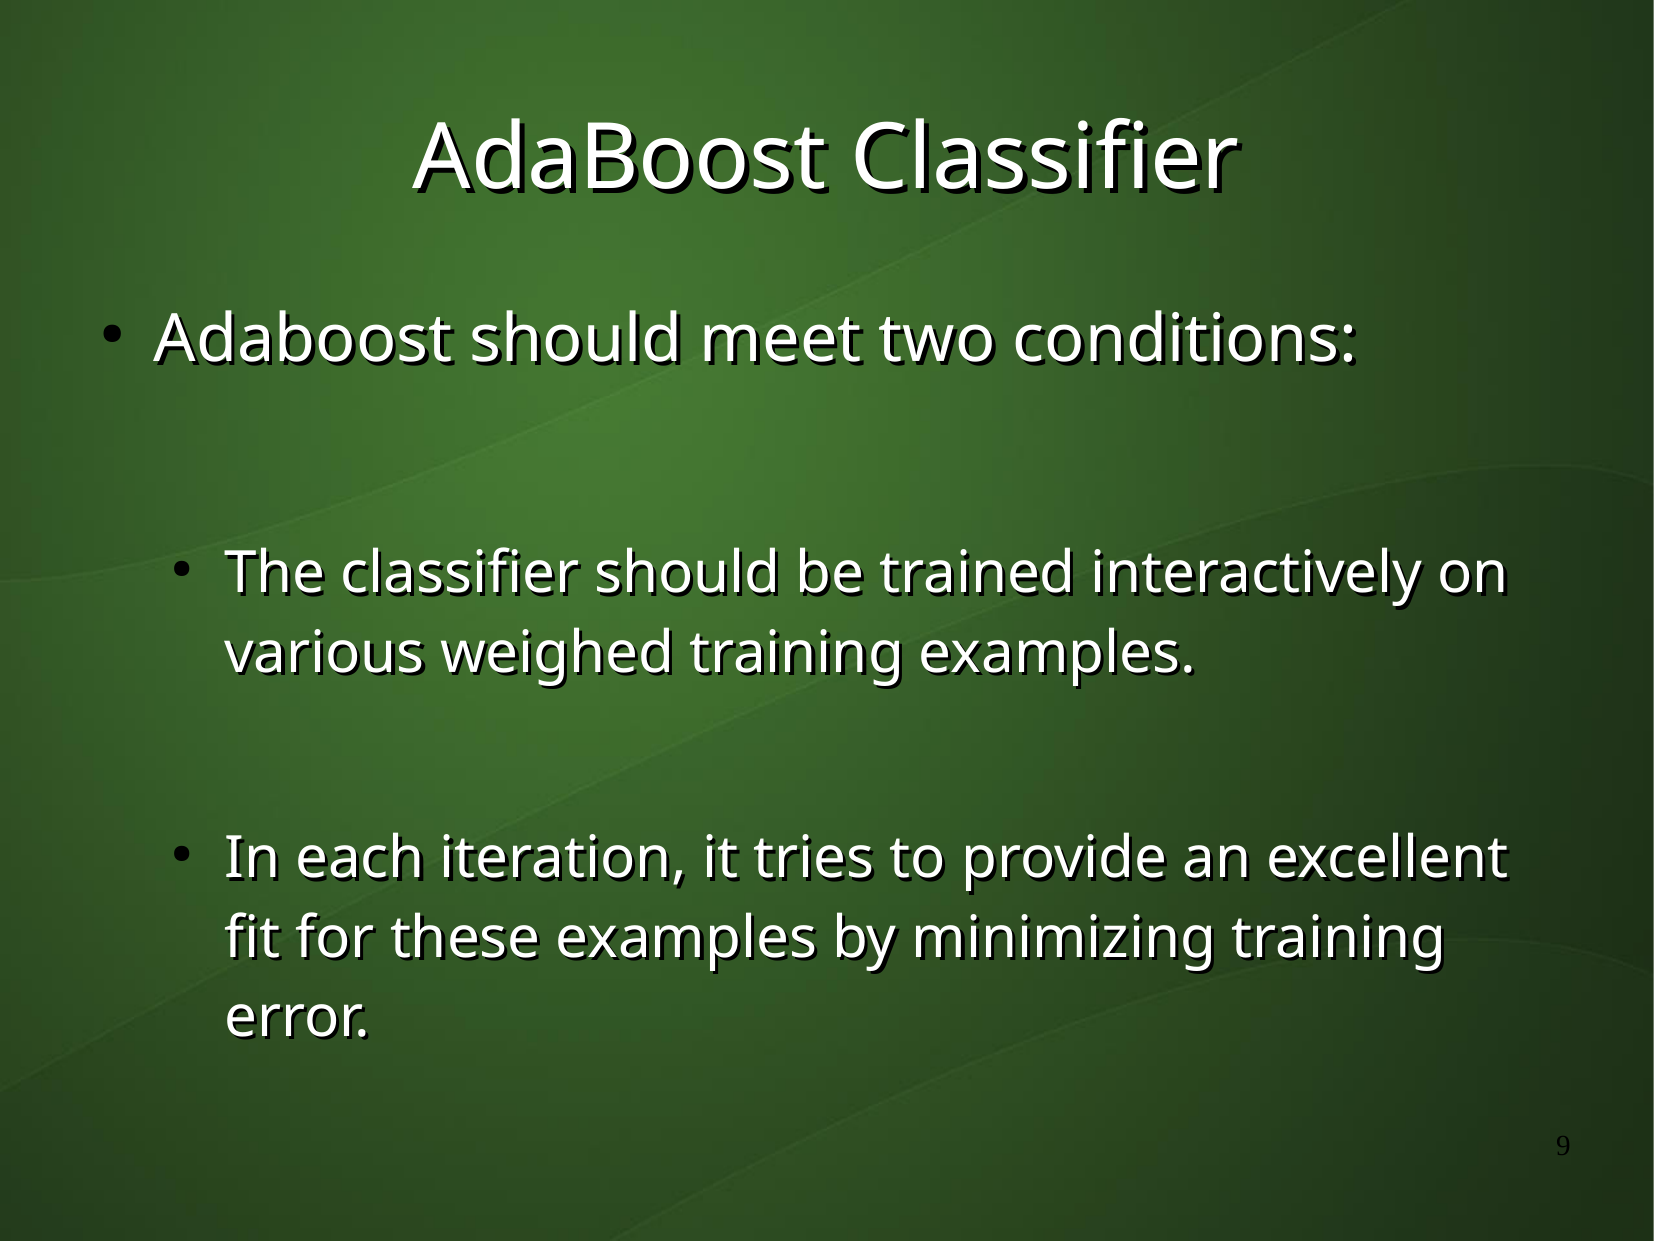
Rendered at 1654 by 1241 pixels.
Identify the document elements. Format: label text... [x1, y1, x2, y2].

picture [0, 0, 1654, 1241]
list Adaboost should meet two conditions: The classifier should be trained interactively on various weighed training examples. In each iteration, it tries to provide an excellent fit for these examples by minimizing training error. [82, 290, 1571, 1010]
title AdaBoost Classifier [82, 49, 1571, 257]
